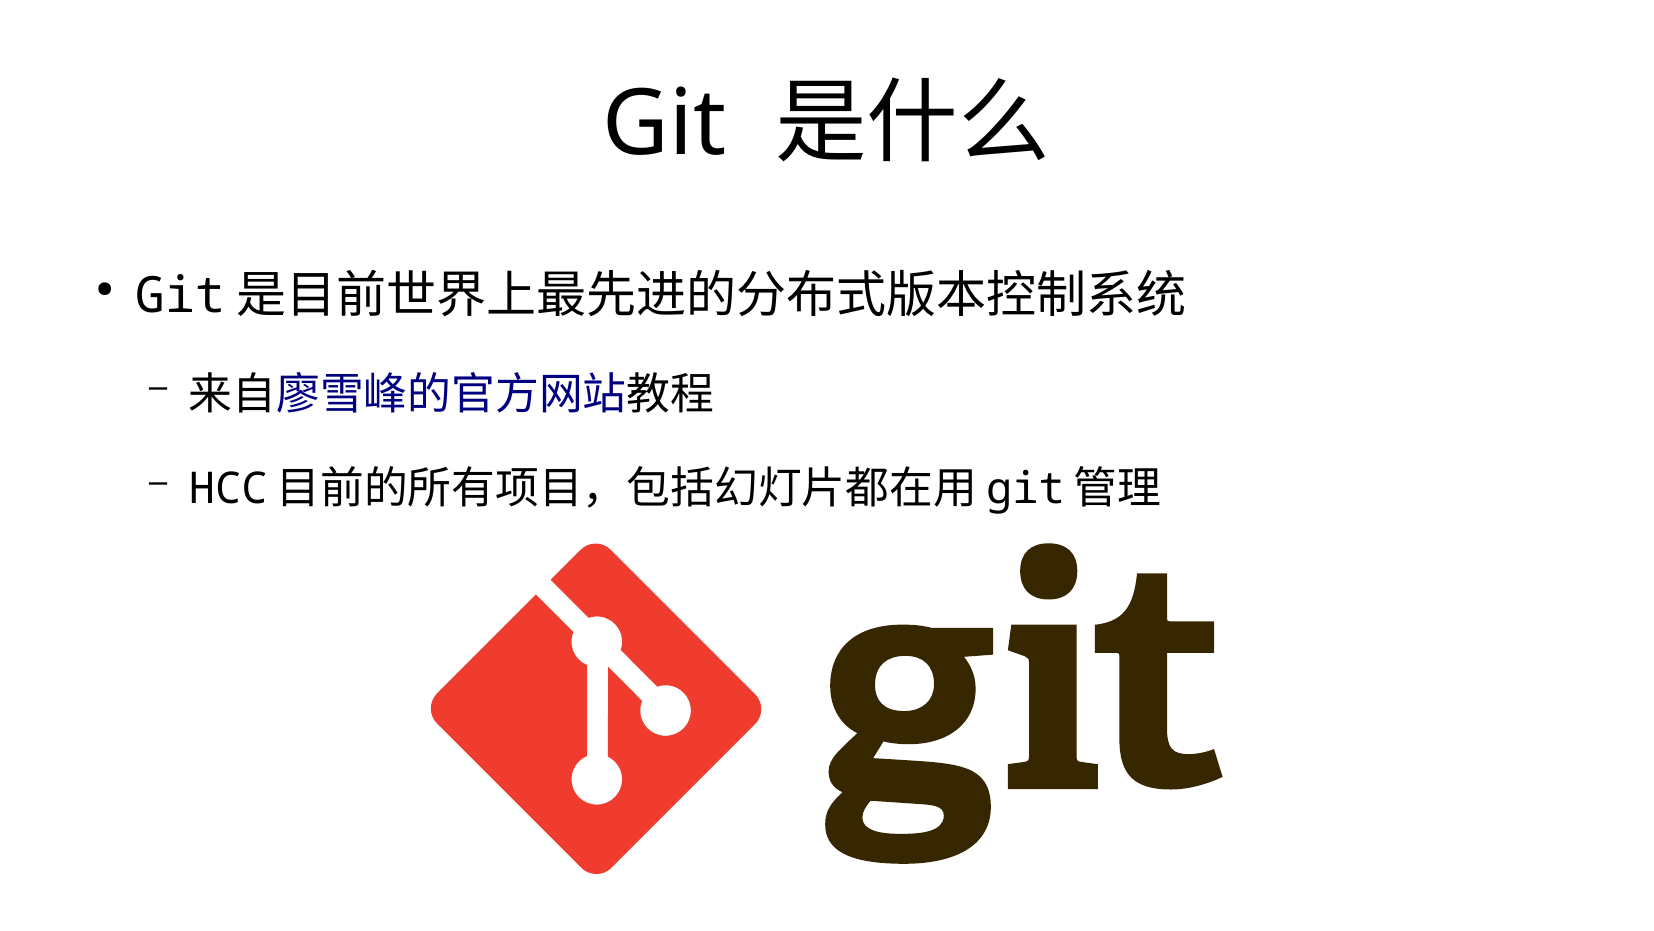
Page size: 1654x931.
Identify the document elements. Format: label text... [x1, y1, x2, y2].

title Git 是什么 [82, 37, 1571, 193]
picture [430, 543, 1223, 875]
list Git是目前世界上最先进的分布式版本控制系统 来自廖雪峰的官方网站教程 HCC目前的所有项目，包括幻灯片都在用git管理 [82, 217, 1571, 520]
